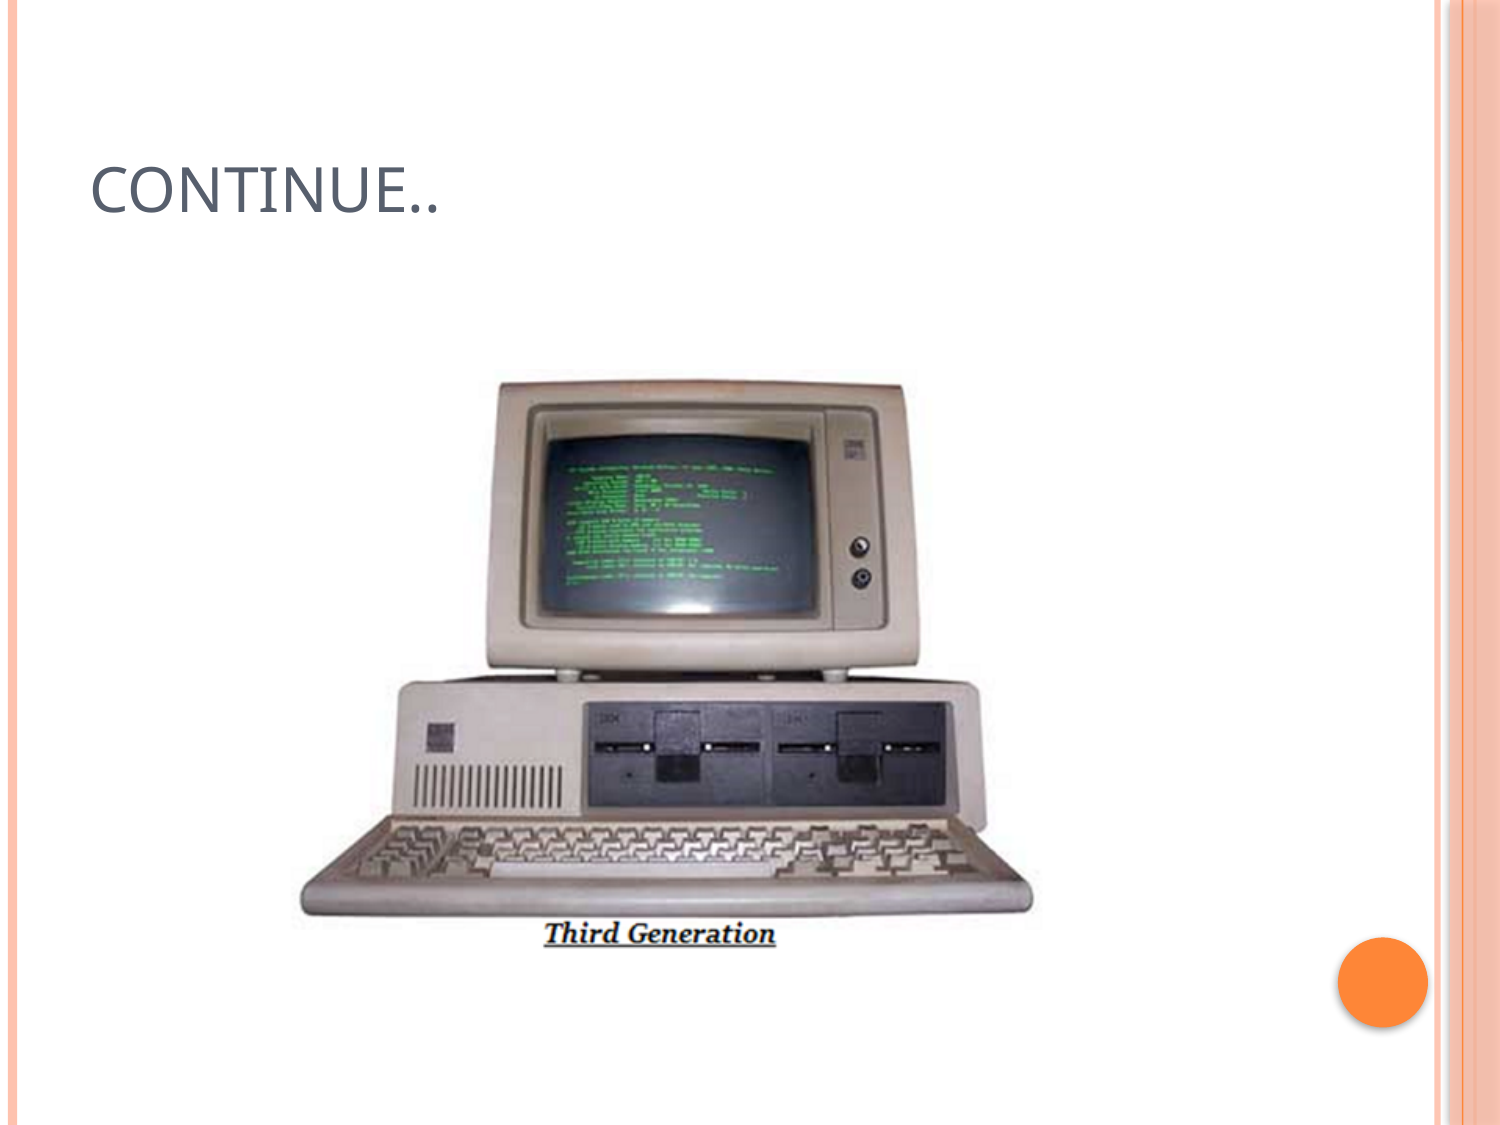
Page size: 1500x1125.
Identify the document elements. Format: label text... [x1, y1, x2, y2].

picture [218, 369, 1157, 955]
title Continue.. [75, 45, 1300, 233]
